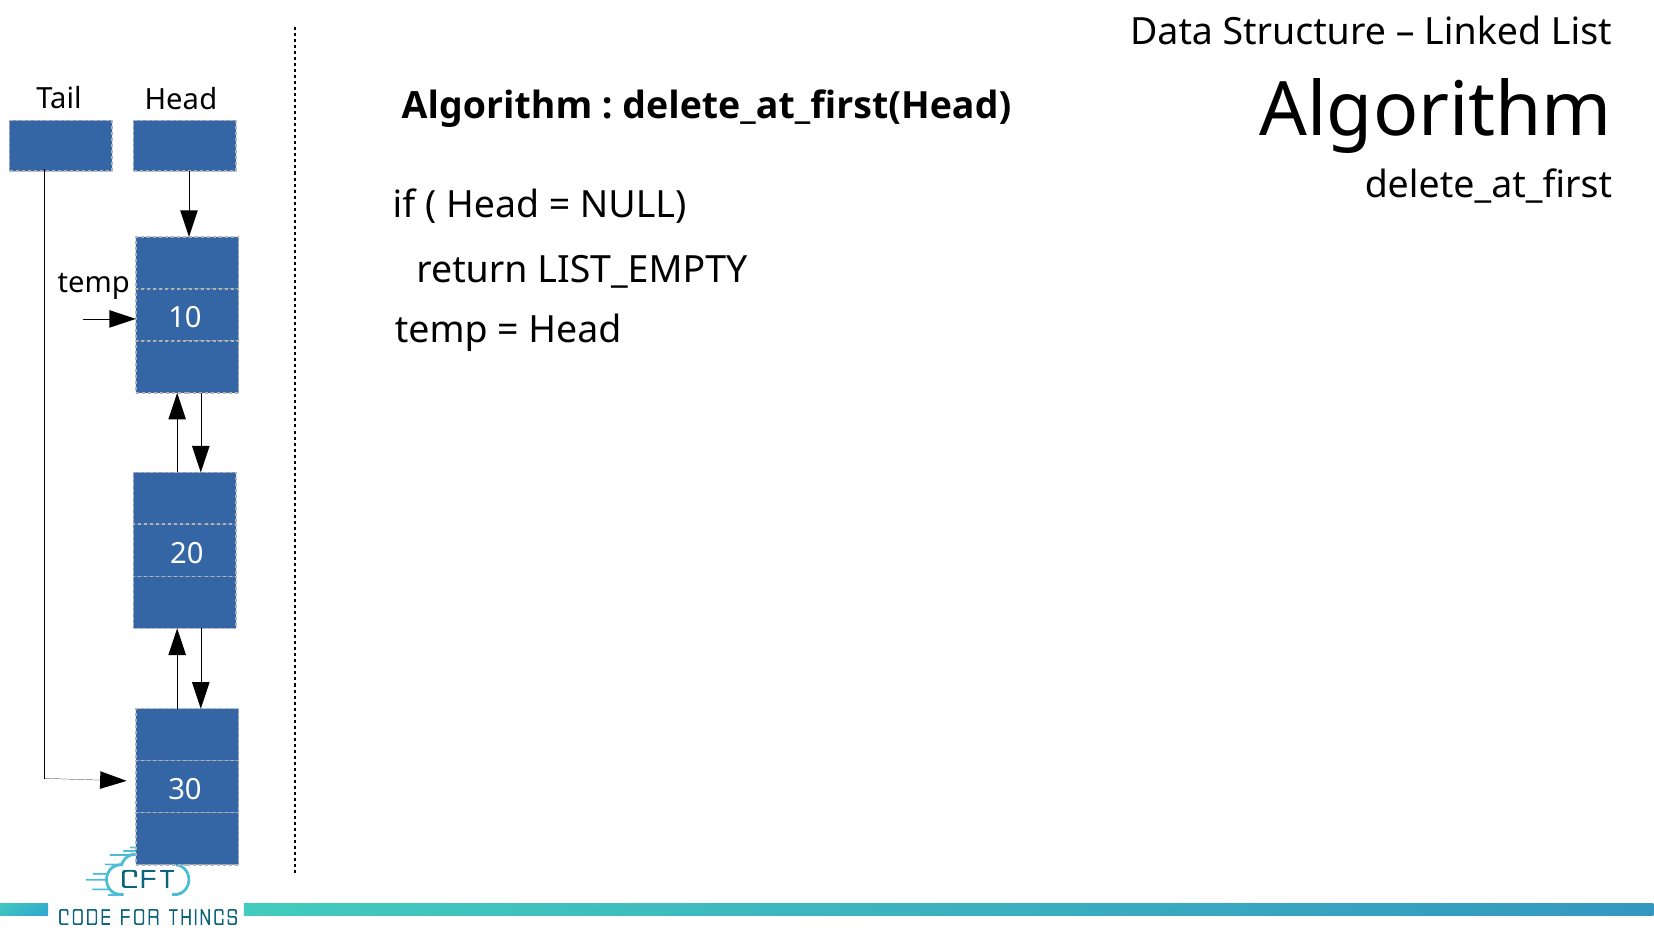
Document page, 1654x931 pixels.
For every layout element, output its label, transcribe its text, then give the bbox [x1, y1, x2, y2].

text_box Tail [21, 69, 119, 125]
text_box temp [42, 253, 154, 309]
text_box [133, 472, 237, 629]
text_box 30 [153, 760, 221, 816]
text_box temp = Head [370, 295, 875, 362]
text_box if ( Head = NULL) [377, 170, 851, 273]
text_box [135, 236, 239, 393]
text_box 20 [155, 524, 223, 580]
text_box Head [129, 70, 241, 126]
text_box return LIST_EMPTY [401, 235, 804, 302]
text_box [135, 708, 239, 865]
text_box [9, 120, 113, 172]
text_box 10 [153, 288, 221, 344]
title Data Structure – Linked List Algorithm delete_at_first [1093, 0, 1613, 216]
text_box [133, 126, 237, 172]
text_box Algorithm : delete_at_first(Head) [386, 70, 1182, 173]
picture [59, 846, 237, 925]
